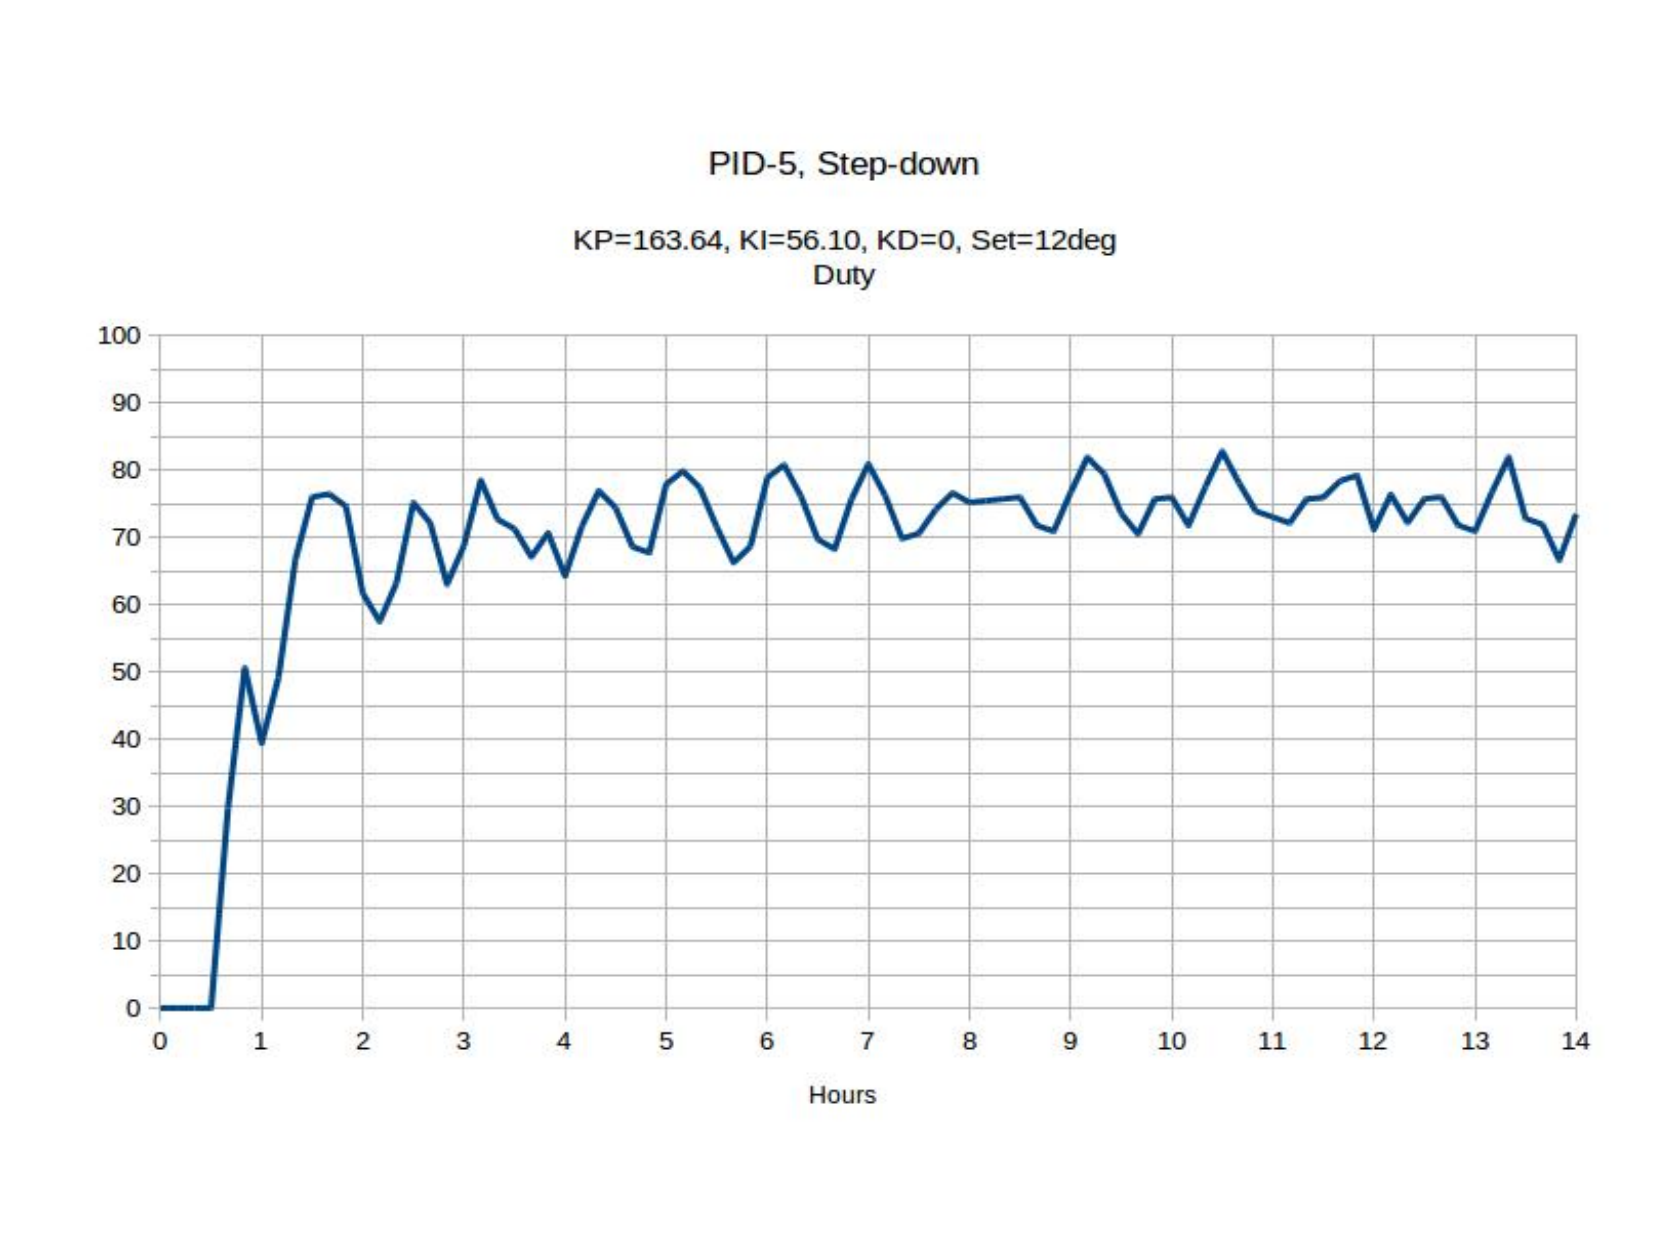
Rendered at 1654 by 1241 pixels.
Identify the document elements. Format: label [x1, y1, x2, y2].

picture [67, 104, 1621, 1148]
